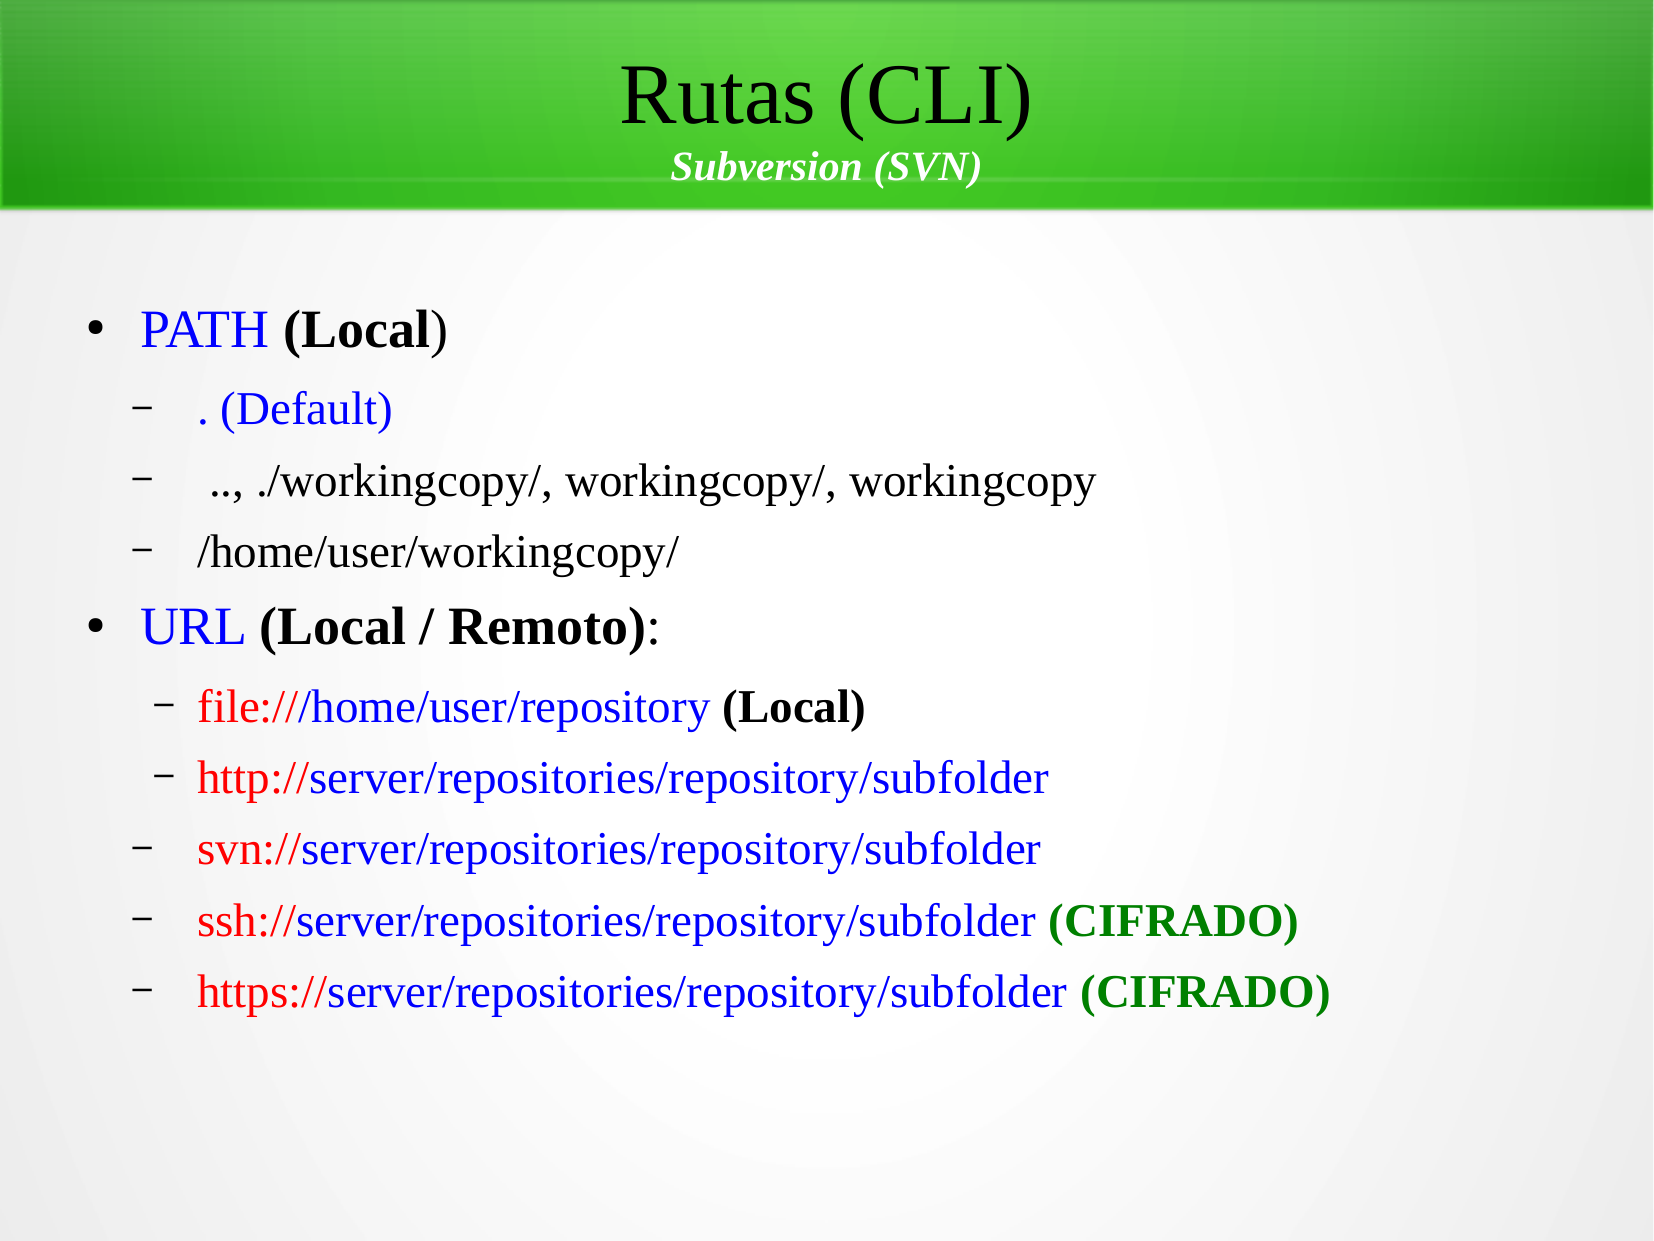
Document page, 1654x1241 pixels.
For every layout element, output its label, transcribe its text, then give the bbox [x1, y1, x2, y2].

picture [0, 0, 1654, 1241]
list PATH (Local) . (Default) .., ./workingcopy/, workingcopy/, workingcopy /home/user/workingcopy/ URL (Local / Remoto): file:///home/user/repository (Local) http://server/repositories/repository/subfolder svn://server/repositories/repository/subfolder ssh://server/repositories/repository/subfolder (CIFRADO) https://server/repositories/repository/subfolder (CIFRADO) [82, 299, 1571, 1019]
title Rutas (CLI) Subversion (SVN) [82, 46, 1571, 190]
